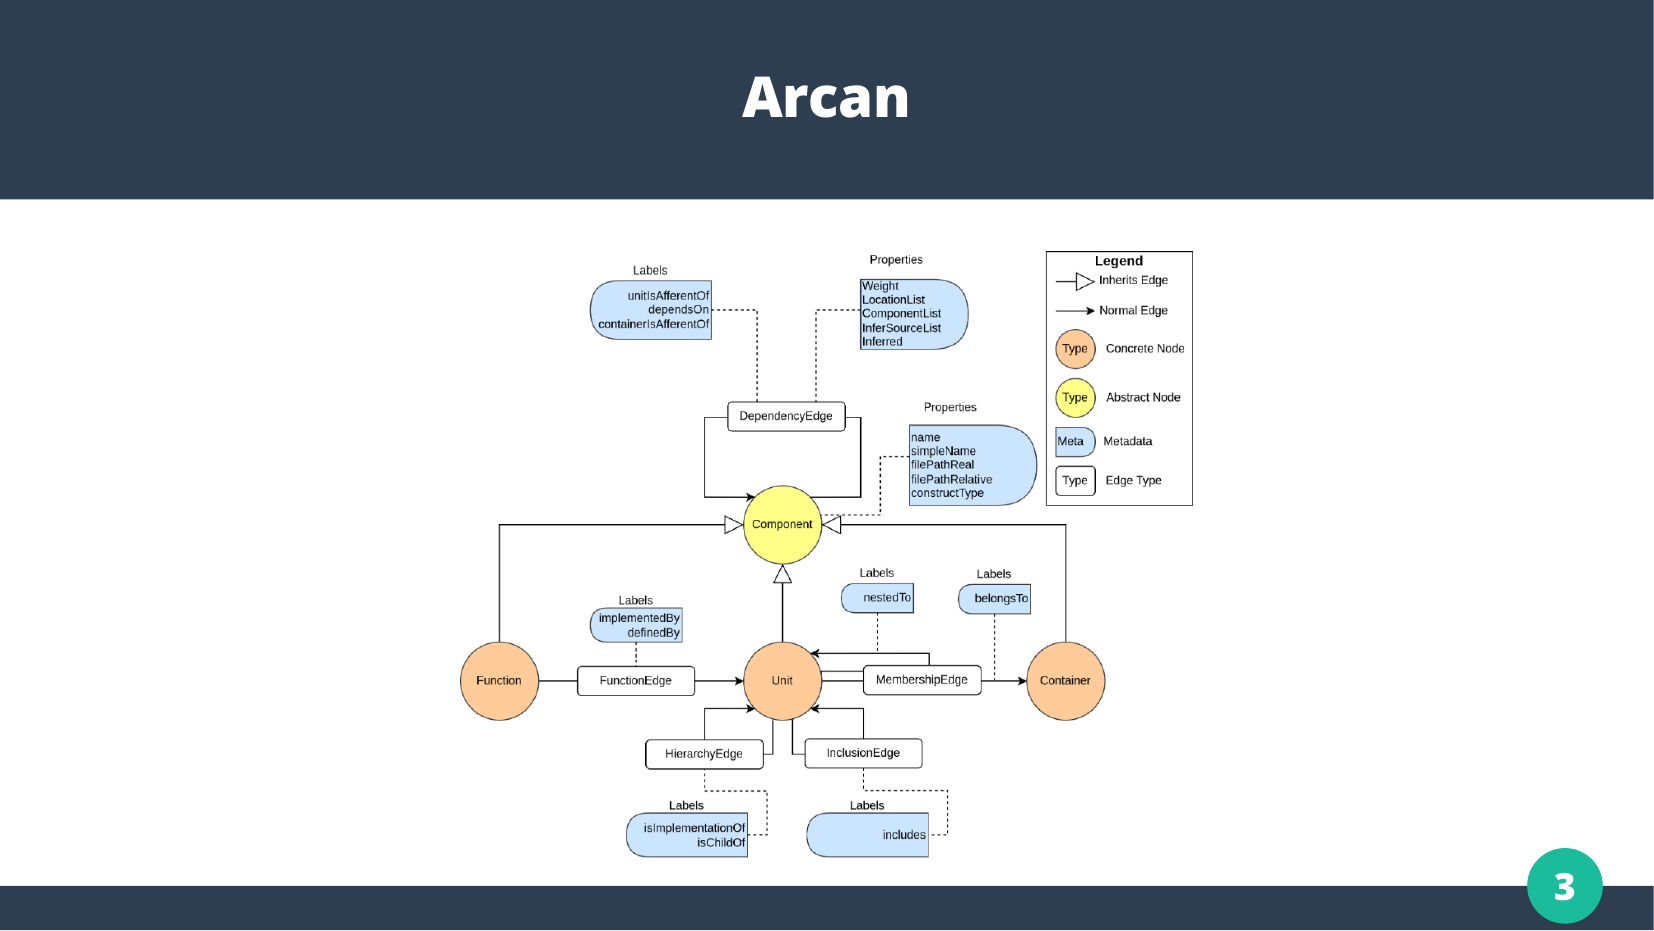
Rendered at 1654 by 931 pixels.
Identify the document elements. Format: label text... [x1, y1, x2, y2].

picture [452, 243, 1202, 864]
title Arcan [59, 37, 1595, 155]
